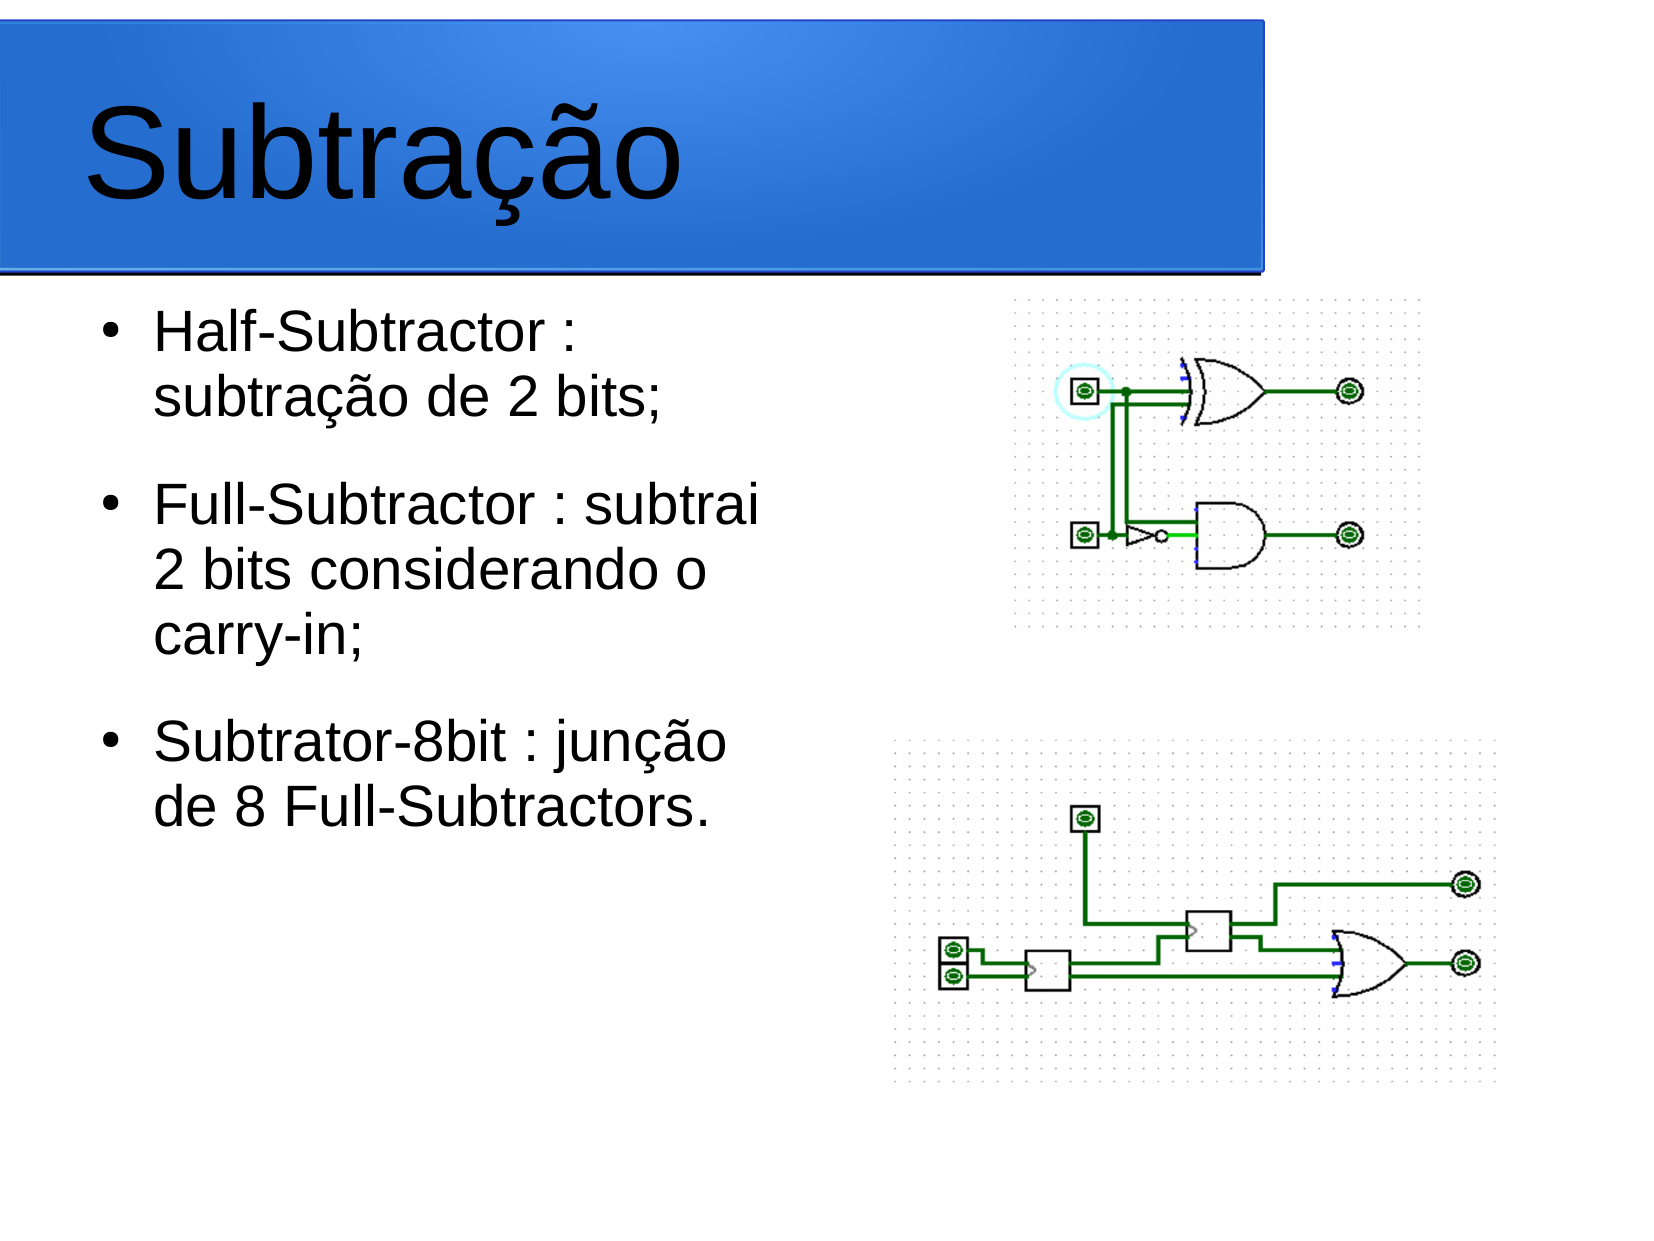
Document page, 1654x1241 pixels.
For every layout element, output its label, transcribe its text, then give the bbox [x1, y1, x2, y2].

list Half-Subtractor : subtração de 2 bits; Full-Subtractor : subtrai 2 bits considerando o carry-in; Subtrator-8bit : junção de 8 Full-Subtractors. [82, 299, 809, 1019]
picture [1003, 295, 1429, 632]
picture [891, 739, 1501, 1087]
title Subtração [82, 49, 1571, 257]
